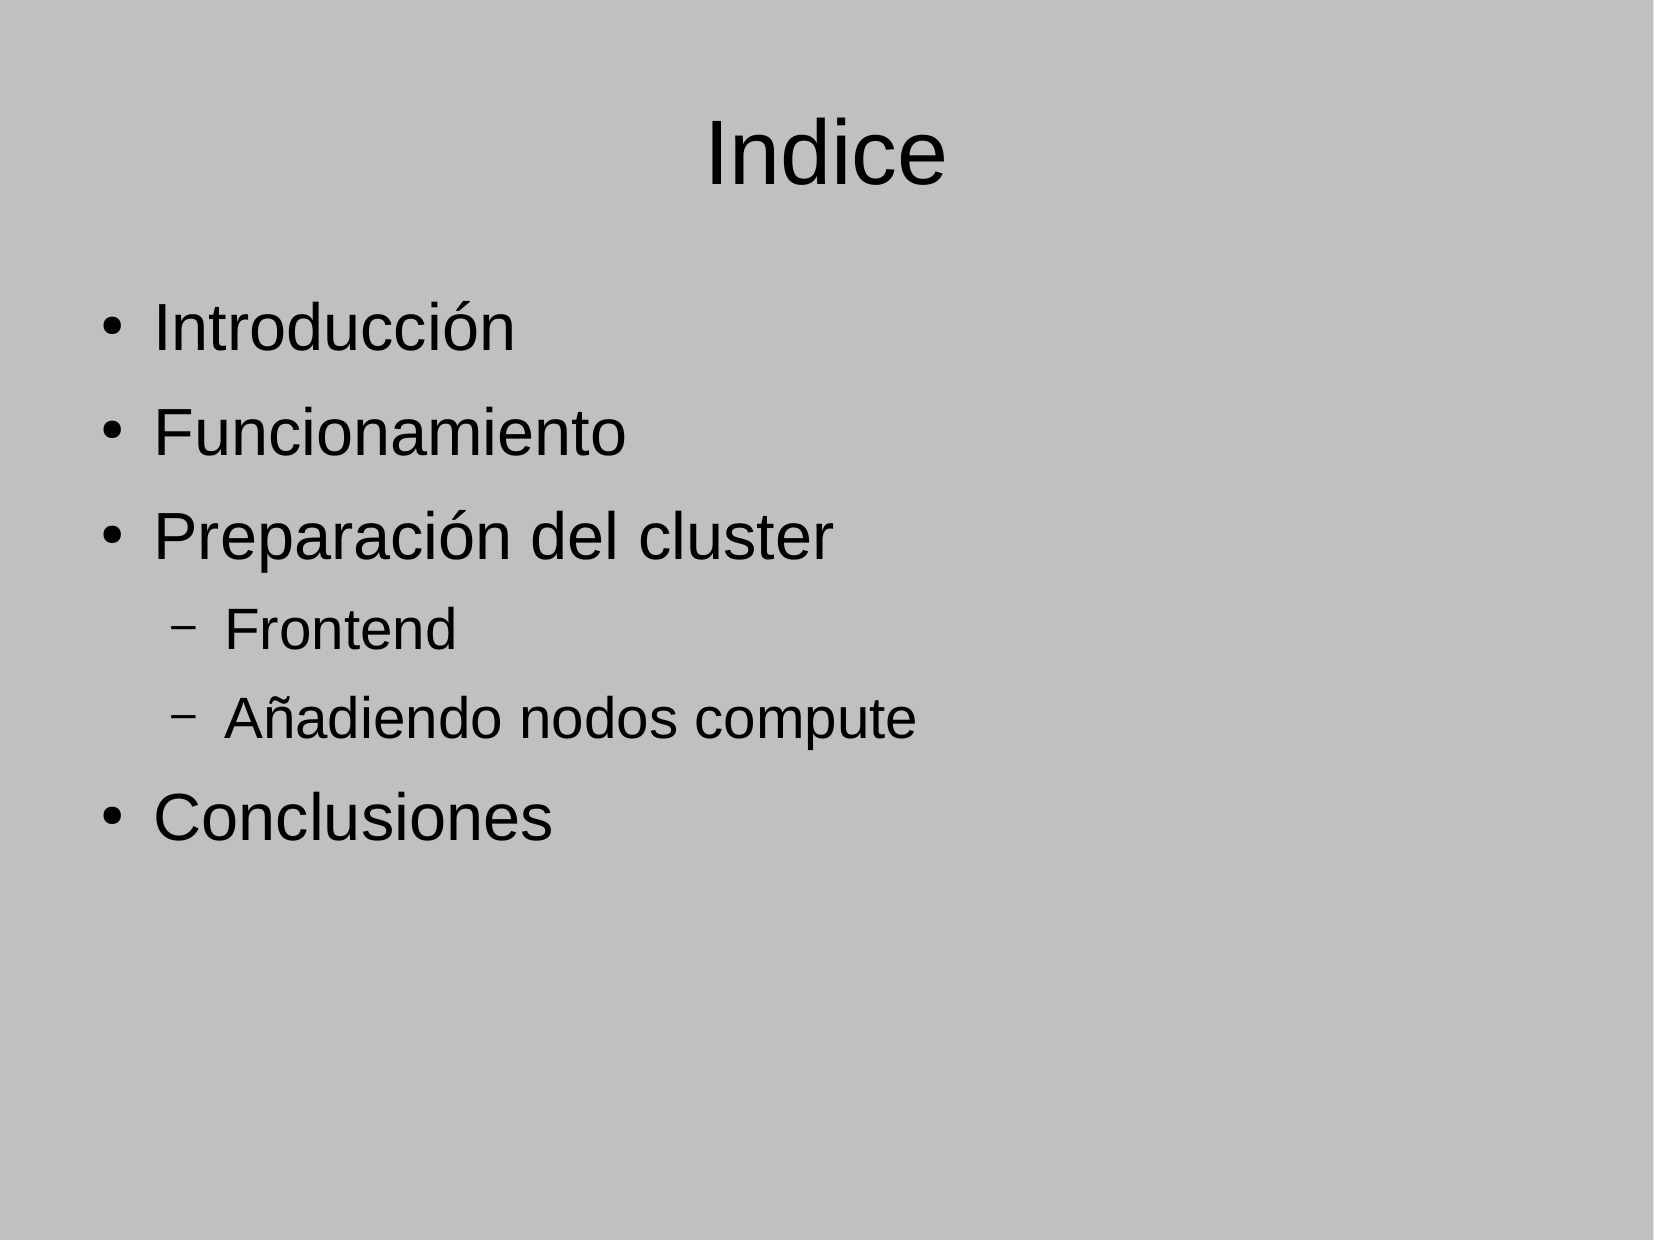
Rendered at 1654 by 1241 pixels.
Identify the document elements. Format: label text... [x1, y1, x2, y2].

title Indice [82, 49, 1571, 257]
list Introducción Funcionamiento Preparación del cluster Frontend Añadiendo nodos compute Conclusiones [82, 290, 1571, 1010]
